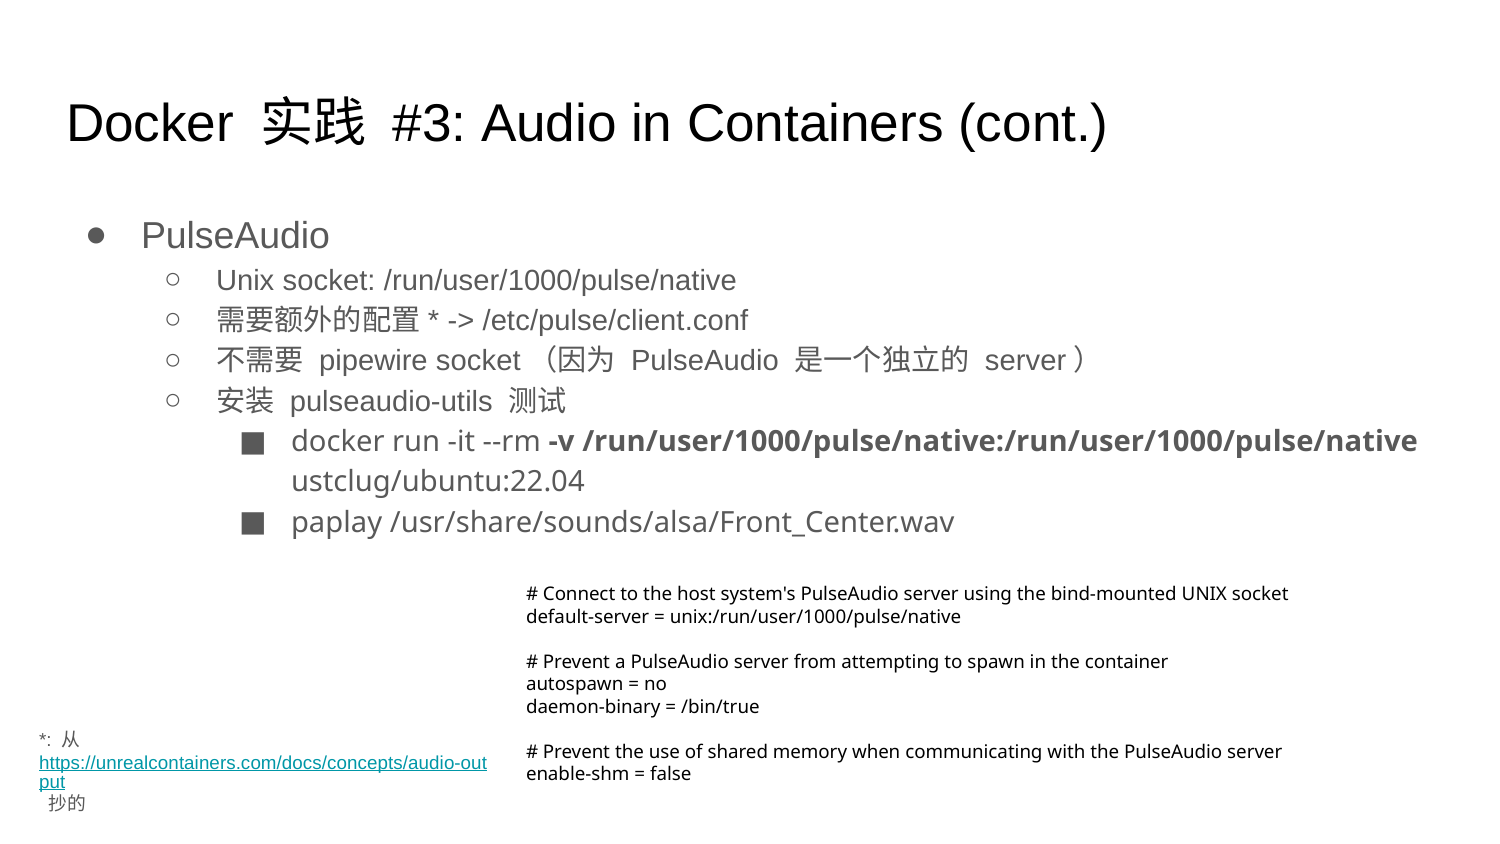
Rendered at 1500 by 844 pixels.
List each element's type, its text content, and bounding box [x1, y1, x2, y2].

list PulseAudio Unix socket: /run/user/1000/pulse/native 需要额外的配置* -> /etc/pulse/client.conf 不需要 pipewire socket（因为 PulseAudio 是一个独立的 server） 安装 pulseaudio-utils 测试 docker run -it --rm -v /run/user/1000/pulse/native:/run/user/1000/pulse/native ustclug/ubuntu:22.04 paplay /usr/share/sounds/alsa/Front_Center.wav [51, 189, 1449, 712]
title Docker 实践 #3: Audio in Containers (cont.) [51, 72, 1449, 167]
text_box *: 从 https://unrealcontainers.com/docs/concepts/audio-output 抄的 [24, 712, 511, 811]
text_box # Connect to the host system's PulseAudio server using the bind-mounted UNIX socket default-server = unix:/run/user/1000/pulse/native # Prevent a PulseAudio server from attempting to spawn in the container autospawn = no daemon-binary = /bin/true # Prevent the use of shared memory when communicating with the PulseAudio server enable-shm = false [511, 567, 1449, 800]
